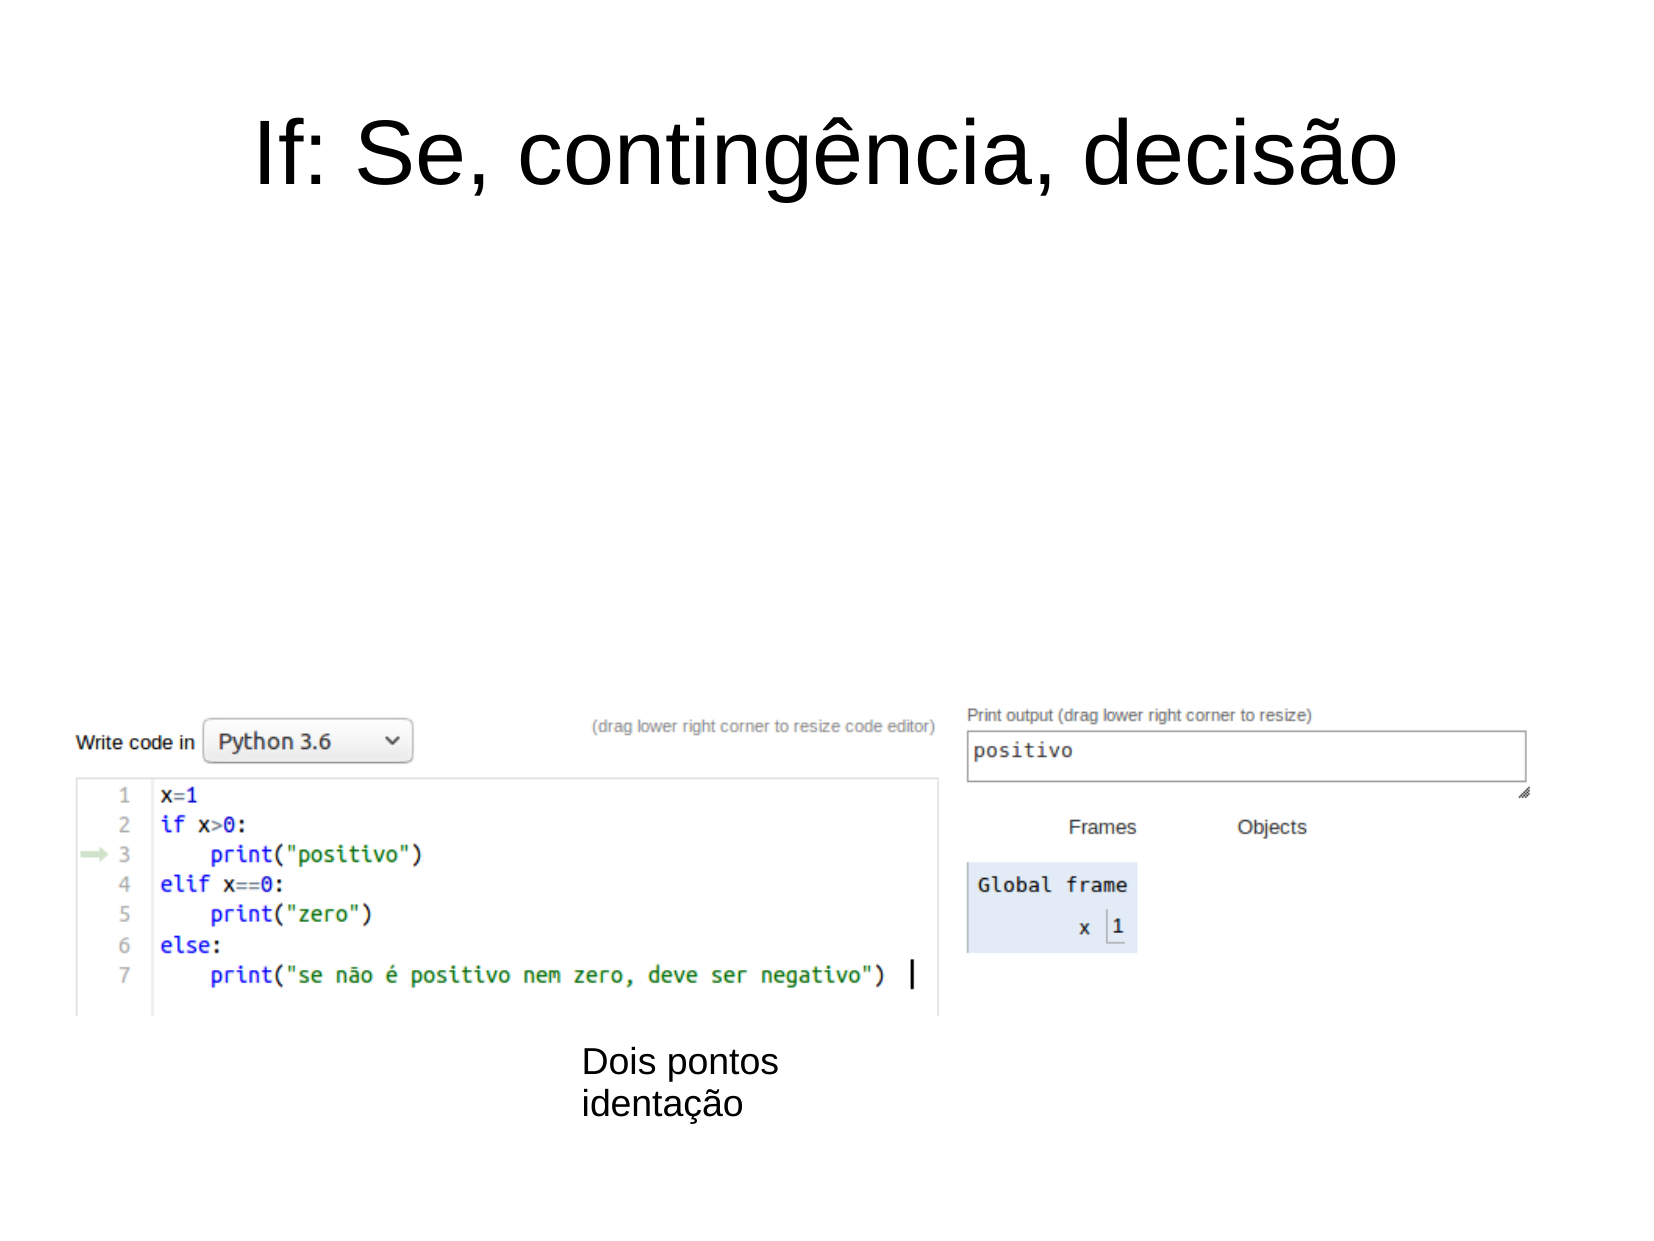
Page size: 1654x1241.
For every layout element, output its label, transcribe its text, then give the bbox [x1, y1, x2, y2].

title If: Se, contingência, decisão [82, 49, 1571, 257]
text_box Dois pontos identação [566, 1033, 945, 1223]
picture [59, 690, 1566, 1016]
